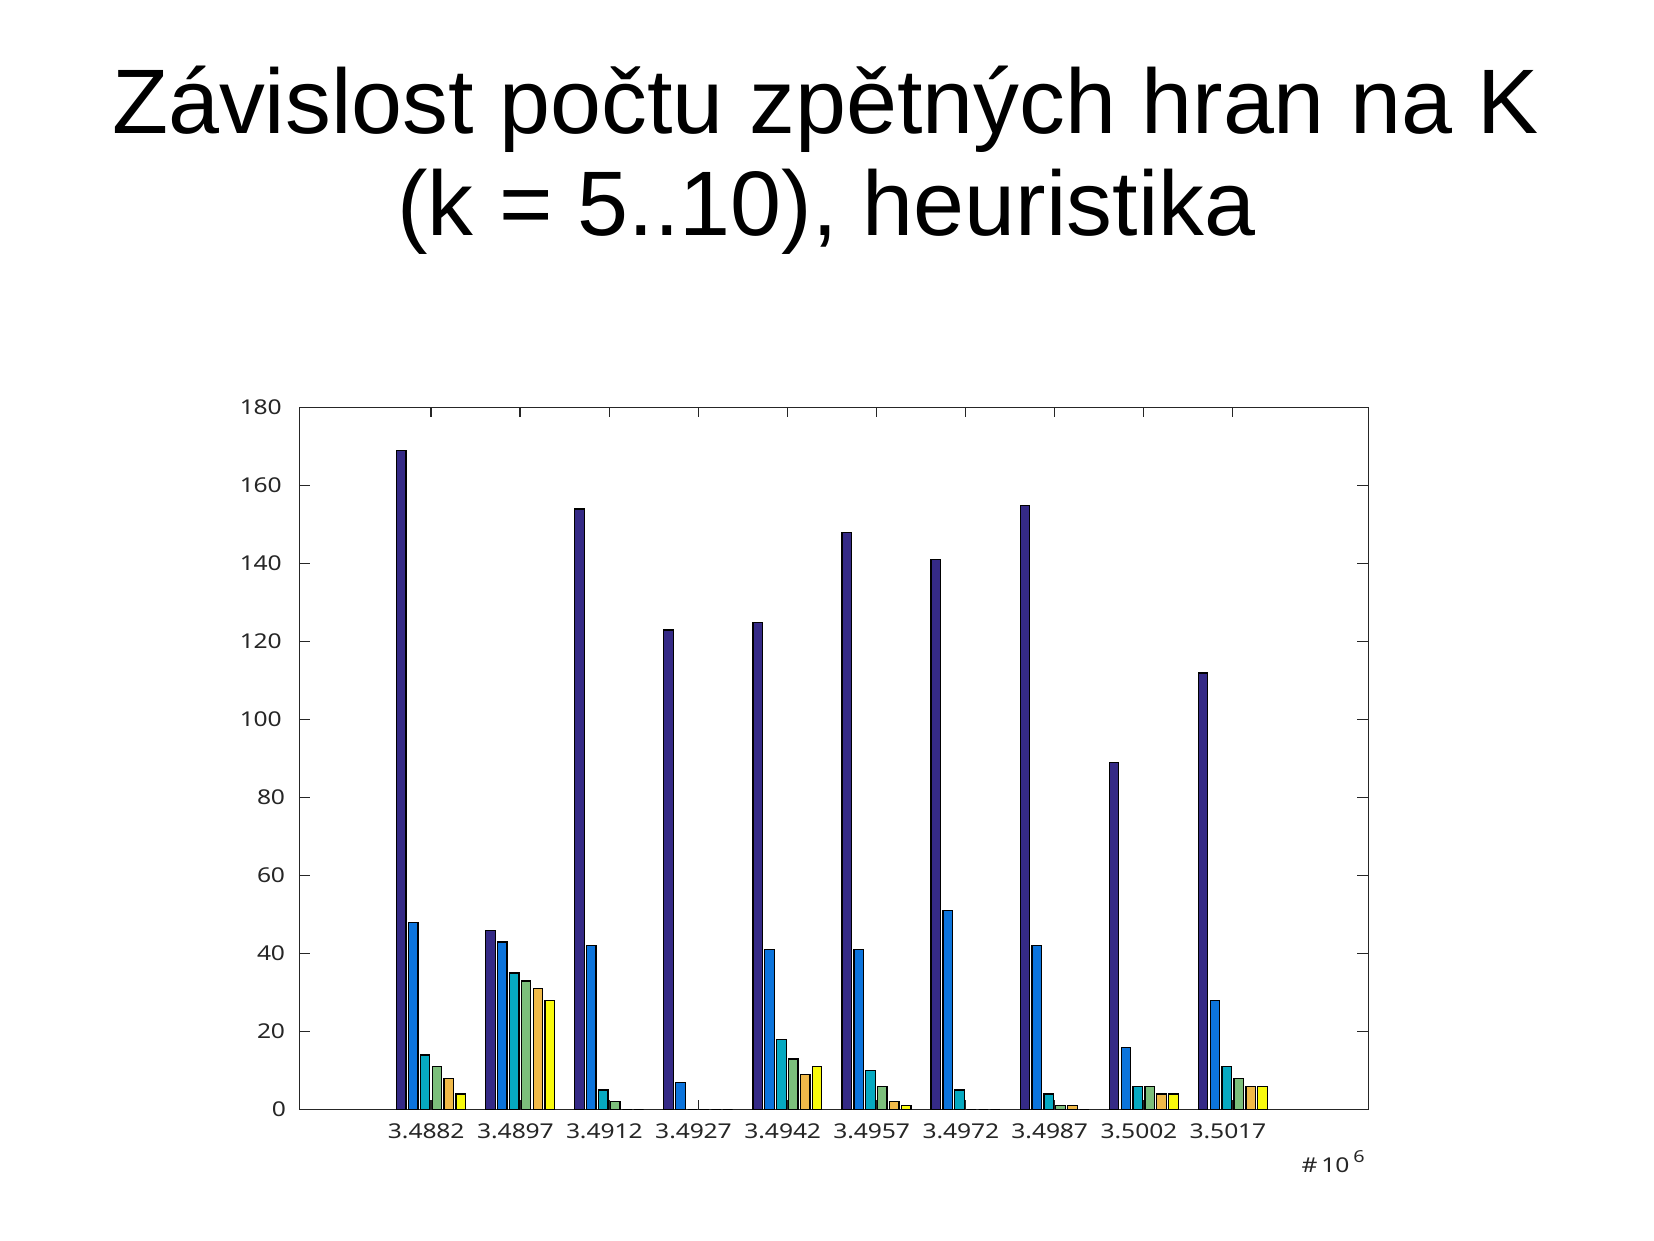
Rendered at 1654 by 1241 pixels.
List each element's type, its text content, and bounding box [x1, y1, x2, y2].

picture [118, 343, 1501, 1205]
title Závislost počtu zpětných hran na K (k = 5..10), heuristika [82, 49, 1571, 257]
